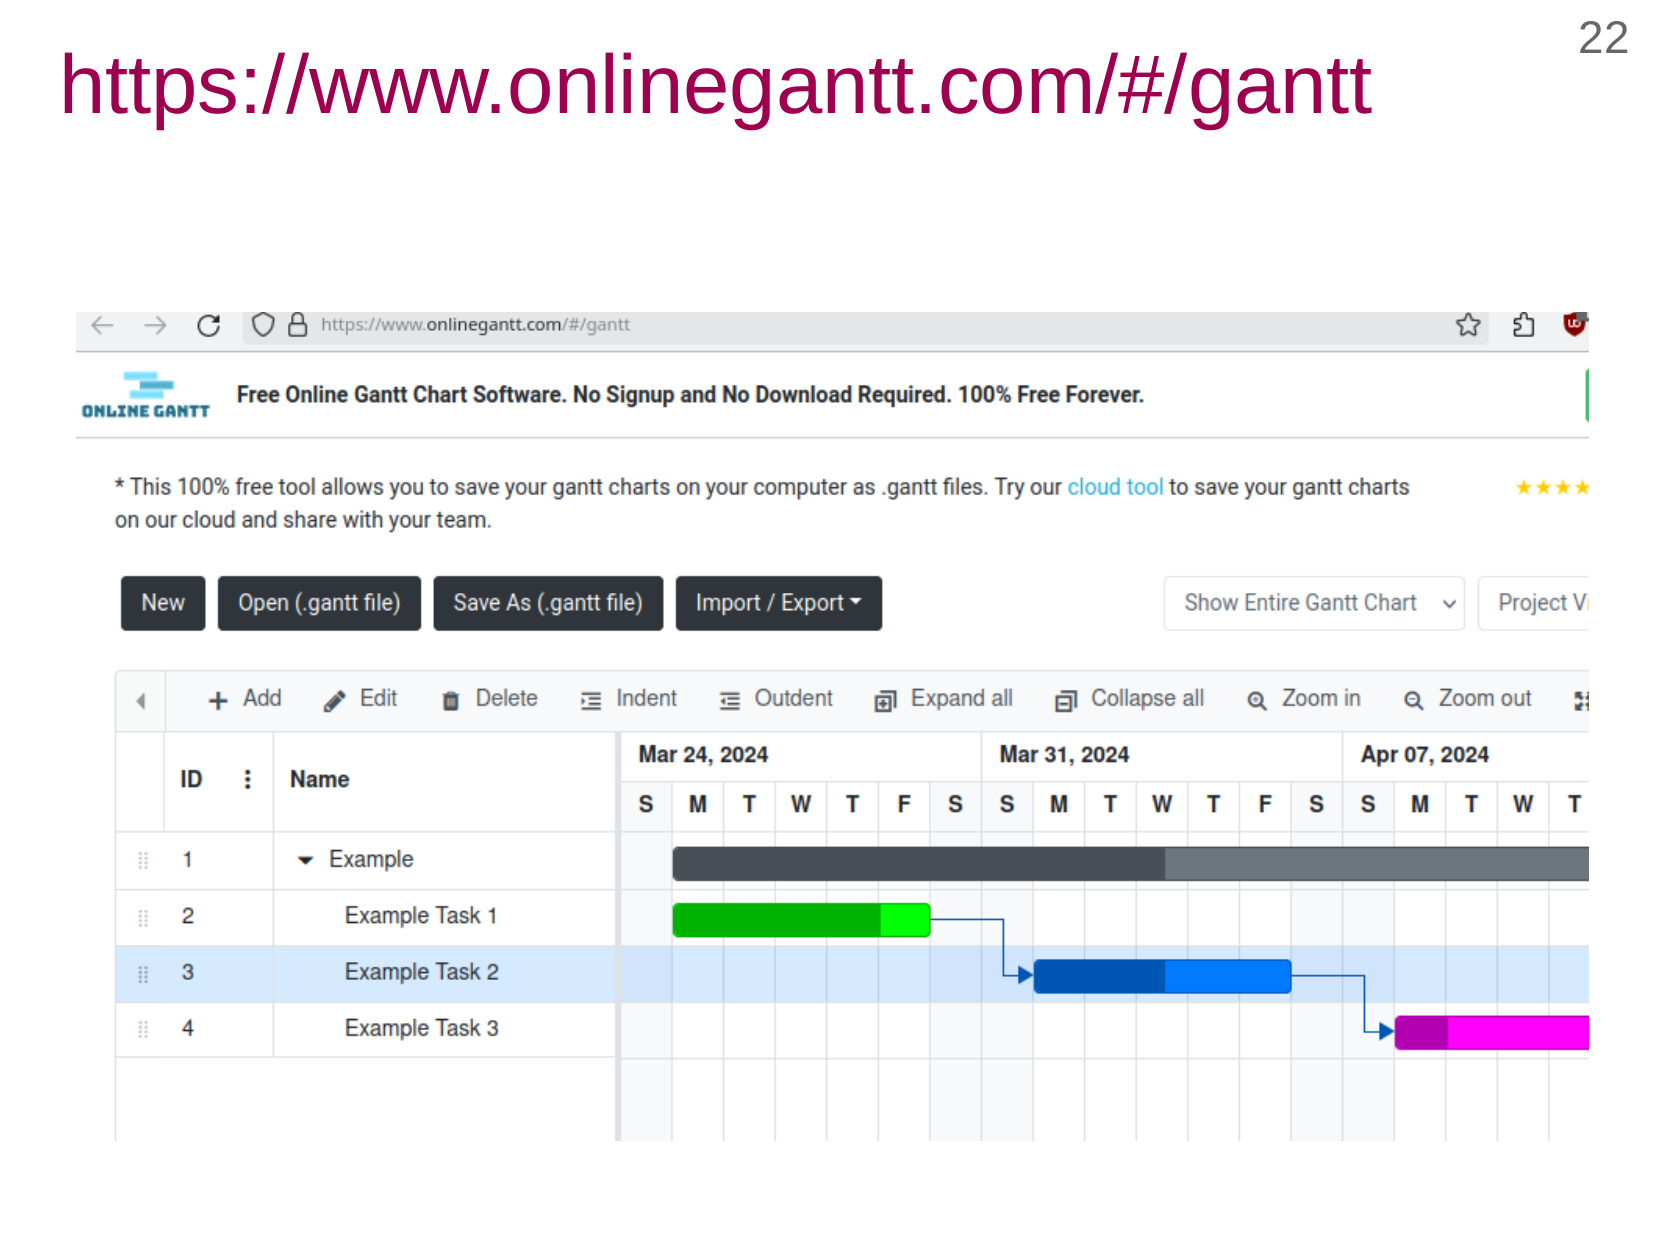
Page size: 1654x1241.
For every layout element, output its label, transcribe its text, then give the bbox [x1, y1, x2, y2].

picture [76, 312, 1589, 1141]
title https://www.onlinegantt.com/#/gantt [59, 29, 1595, 148]
